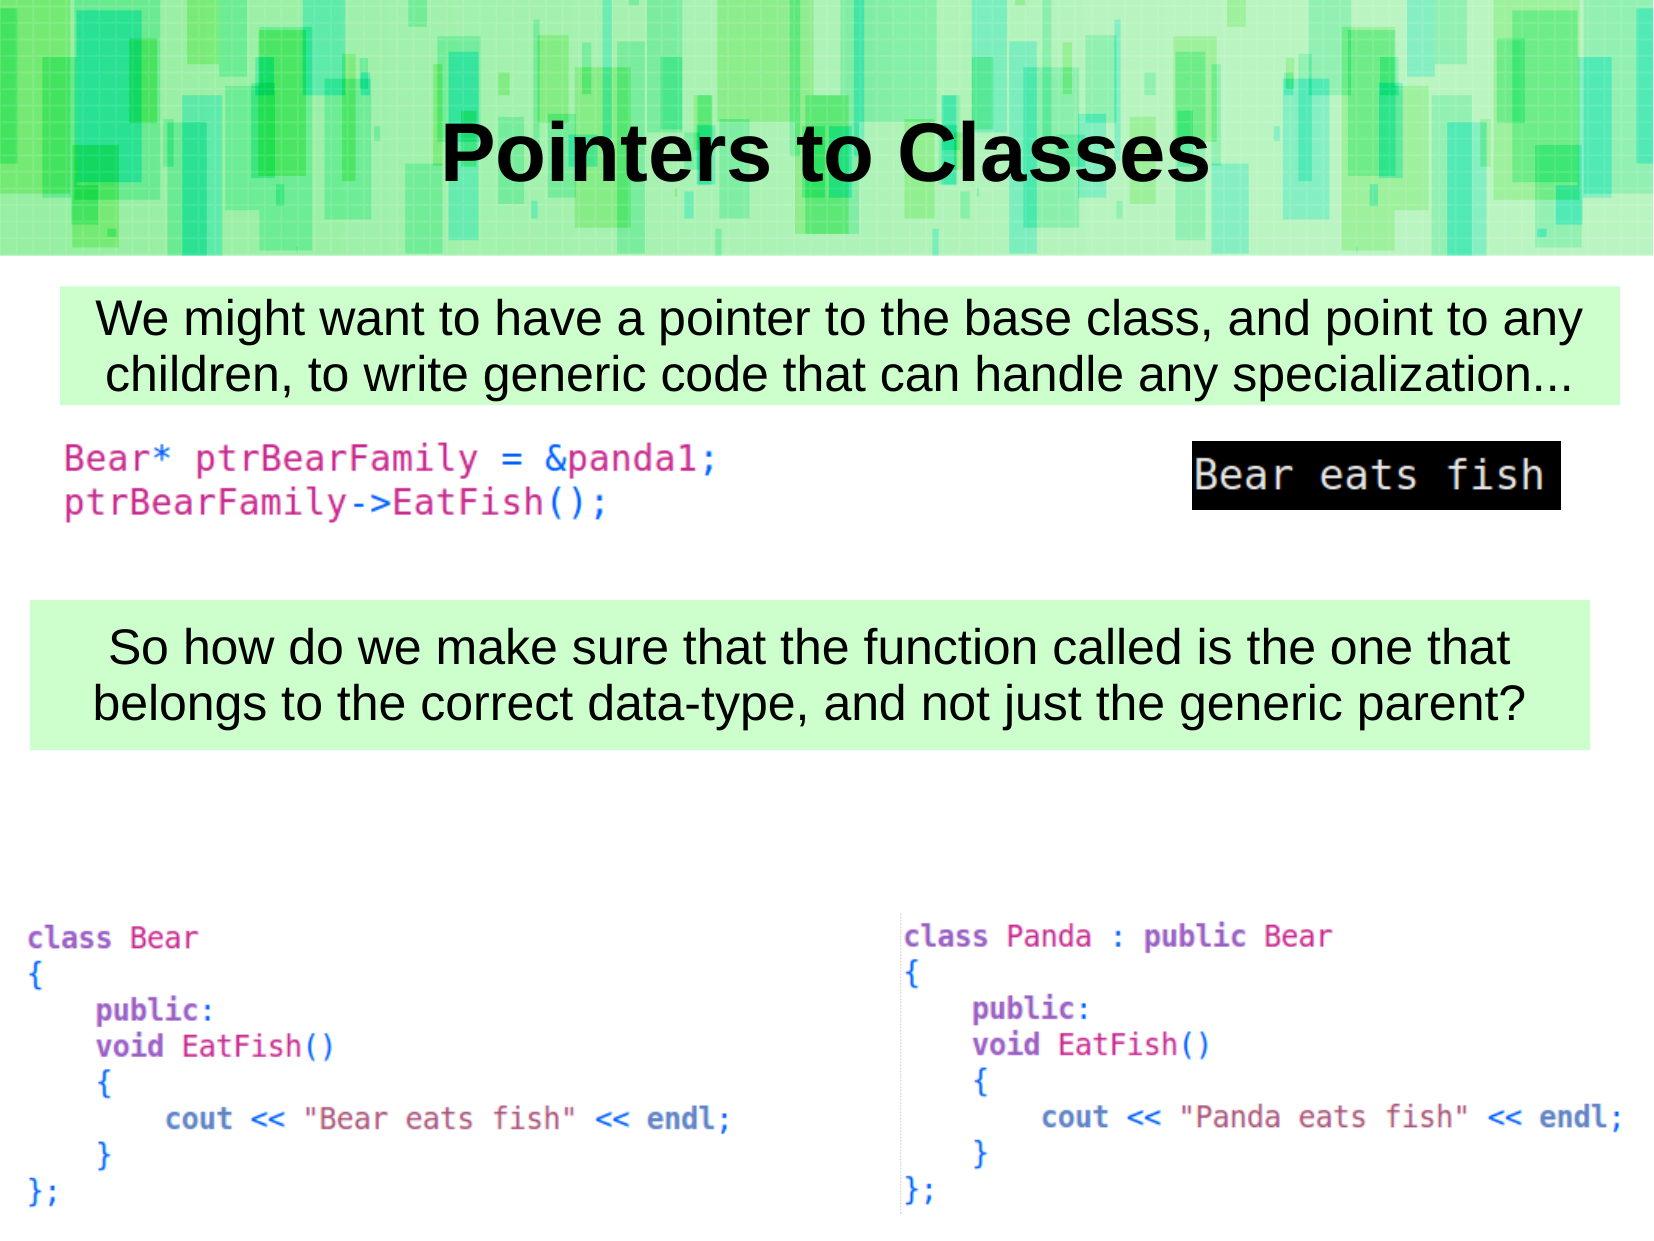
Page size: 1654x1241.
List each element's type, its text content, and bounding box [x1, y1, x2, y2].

text_box So how do we make sure that the function called is the one that belongs to the correct data-type, and not just the generic parent? [30, 600, 1591, 751]
title Pointers to Classes [82, 49, 1571, 257]
text_box We might want to have a pointer to the base class, and point to any children, to write generic code that can handle any specialization... [60, 286, 1621, 406]
picture [0, 0, 1654, 1241]
